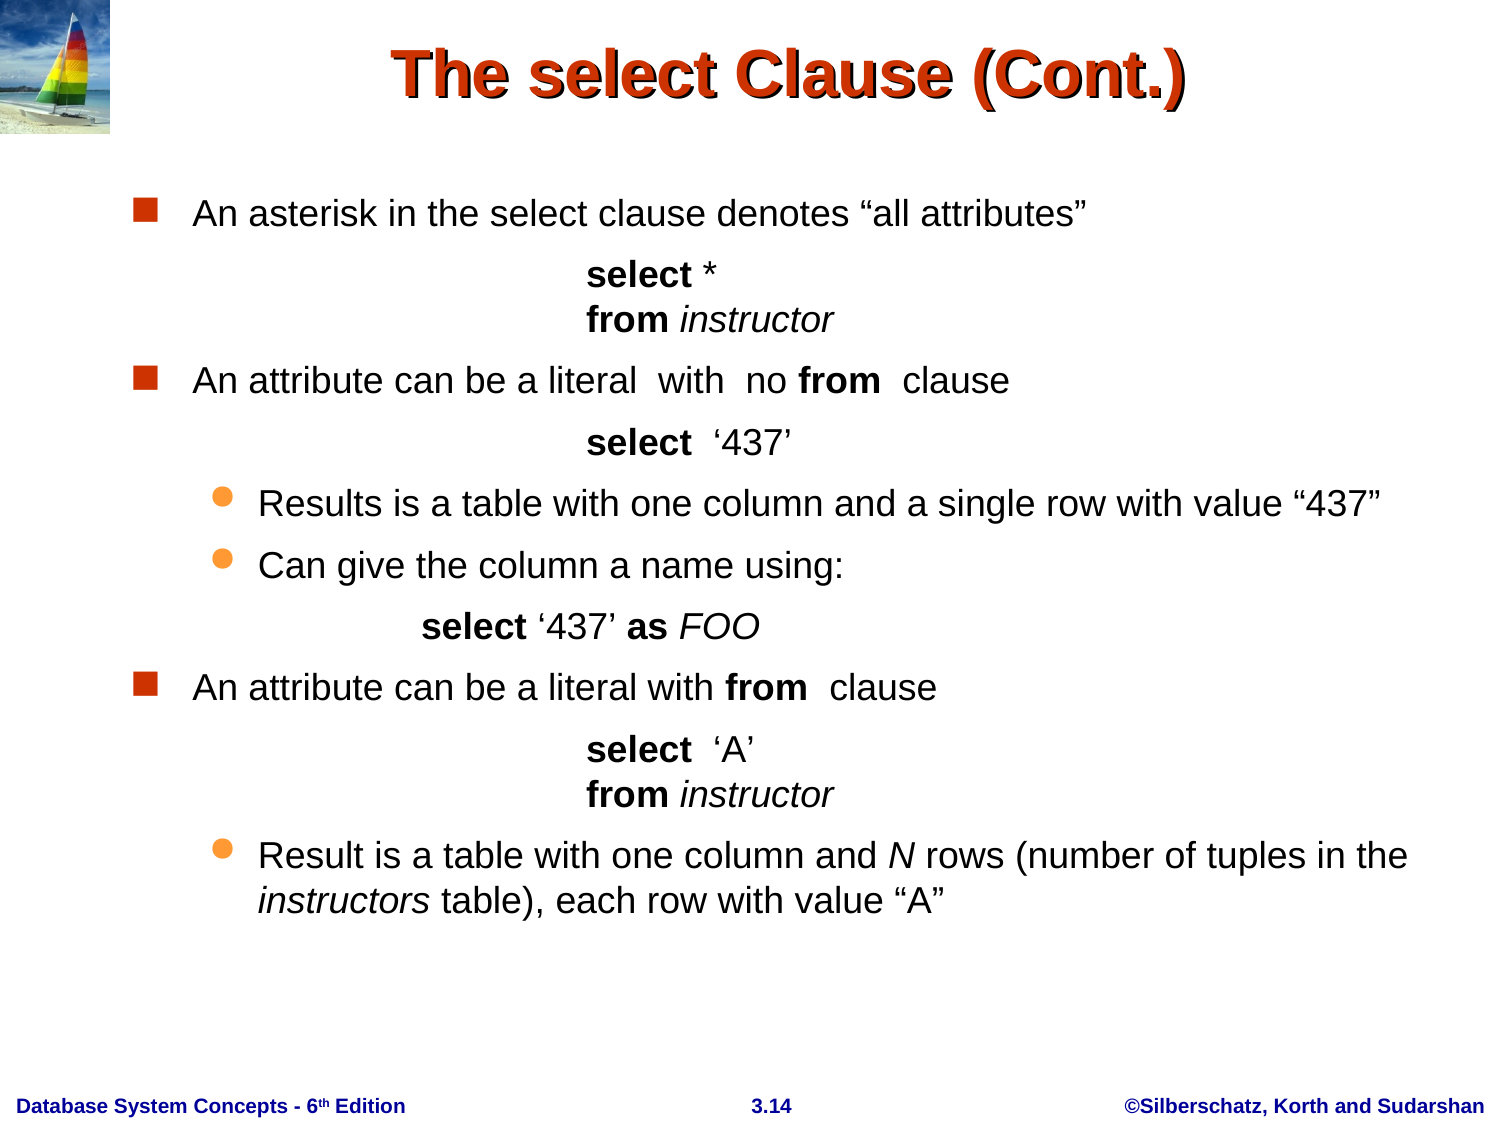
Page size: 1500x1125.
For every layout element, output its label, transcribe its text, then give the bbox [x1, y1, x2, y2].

picture [0, 0, 110, 134]
list An asterisk in the select clause denotes “all attributes” select * from instructor An attribute can be a literal with no from clause select ‘437’ Results is a table with one column and a single row with value “437” Can give the column a name using: select ‘437’ as FOO An attribute can be a literal with from clause select ‘A’ from instructor Result is a table with one column and N rows (number of tuples in the instructors table), each row with value “A” [121, 181, 1446, 1031]
title The select Clause (Cont.) [125, 19, 1451, 120]
